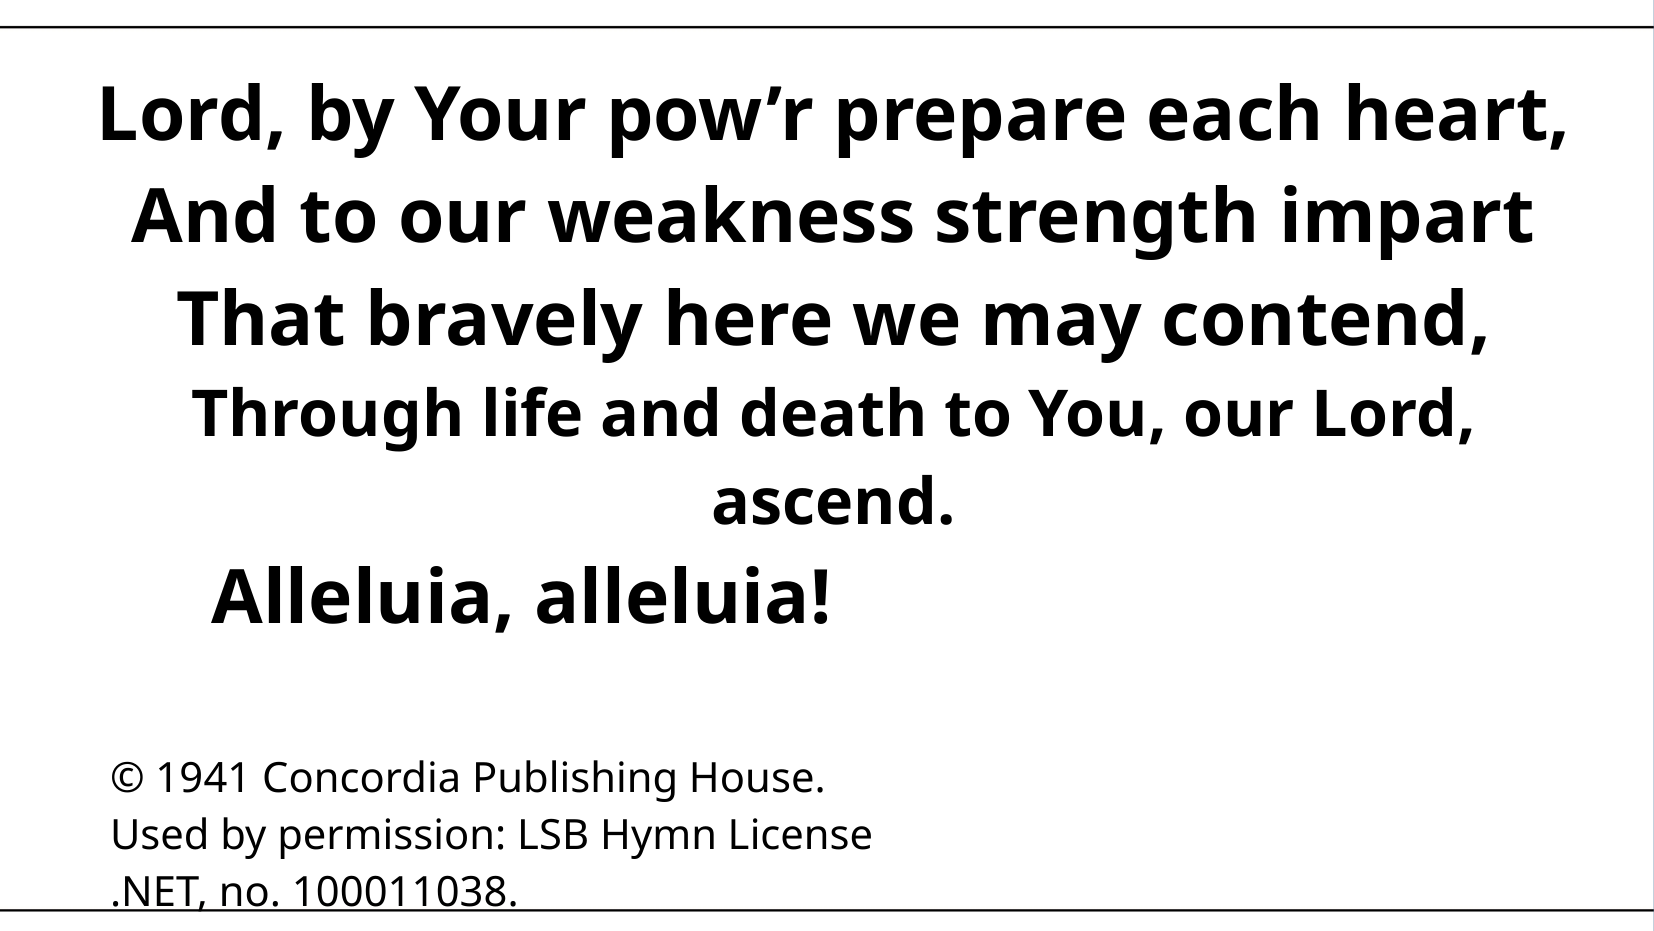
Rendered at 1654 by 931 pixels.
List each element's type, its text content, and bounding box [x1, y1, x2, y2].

picture [0, 0, 1654, 931]
text_box Lord, by Your pow’r prepare each heart, And to our weakness strength impart That bravely here we may contend, Through life and death to You, our Lord, ascend. Alleluia, alleluia! © 1941 Concordia Publishing House. Used by permission: LSB Hymn License .NET, no. 100011038. [76, 53, 1592, 874]
